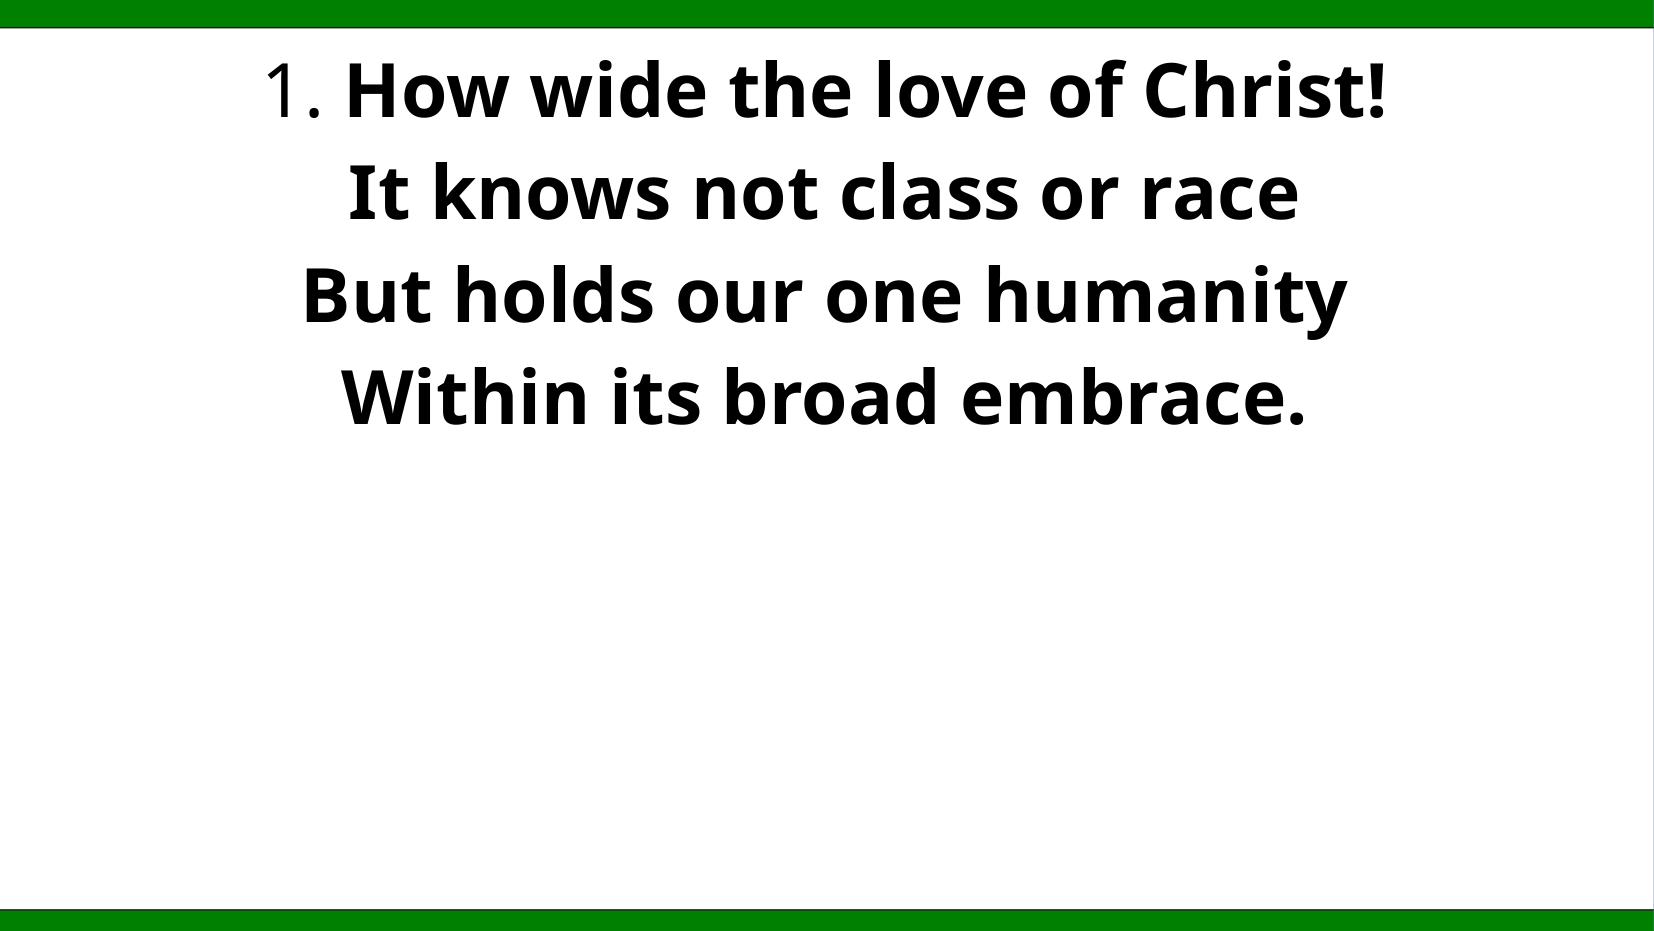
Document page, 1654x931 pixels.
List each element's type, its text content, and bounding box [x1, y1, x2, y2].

text_box 1. How wide the love of Christ! It knows not class or race But holds our one humanity Within its broad embrace. [45, 30, 1606, 445]
picture [0, 0, 1654, 931]
